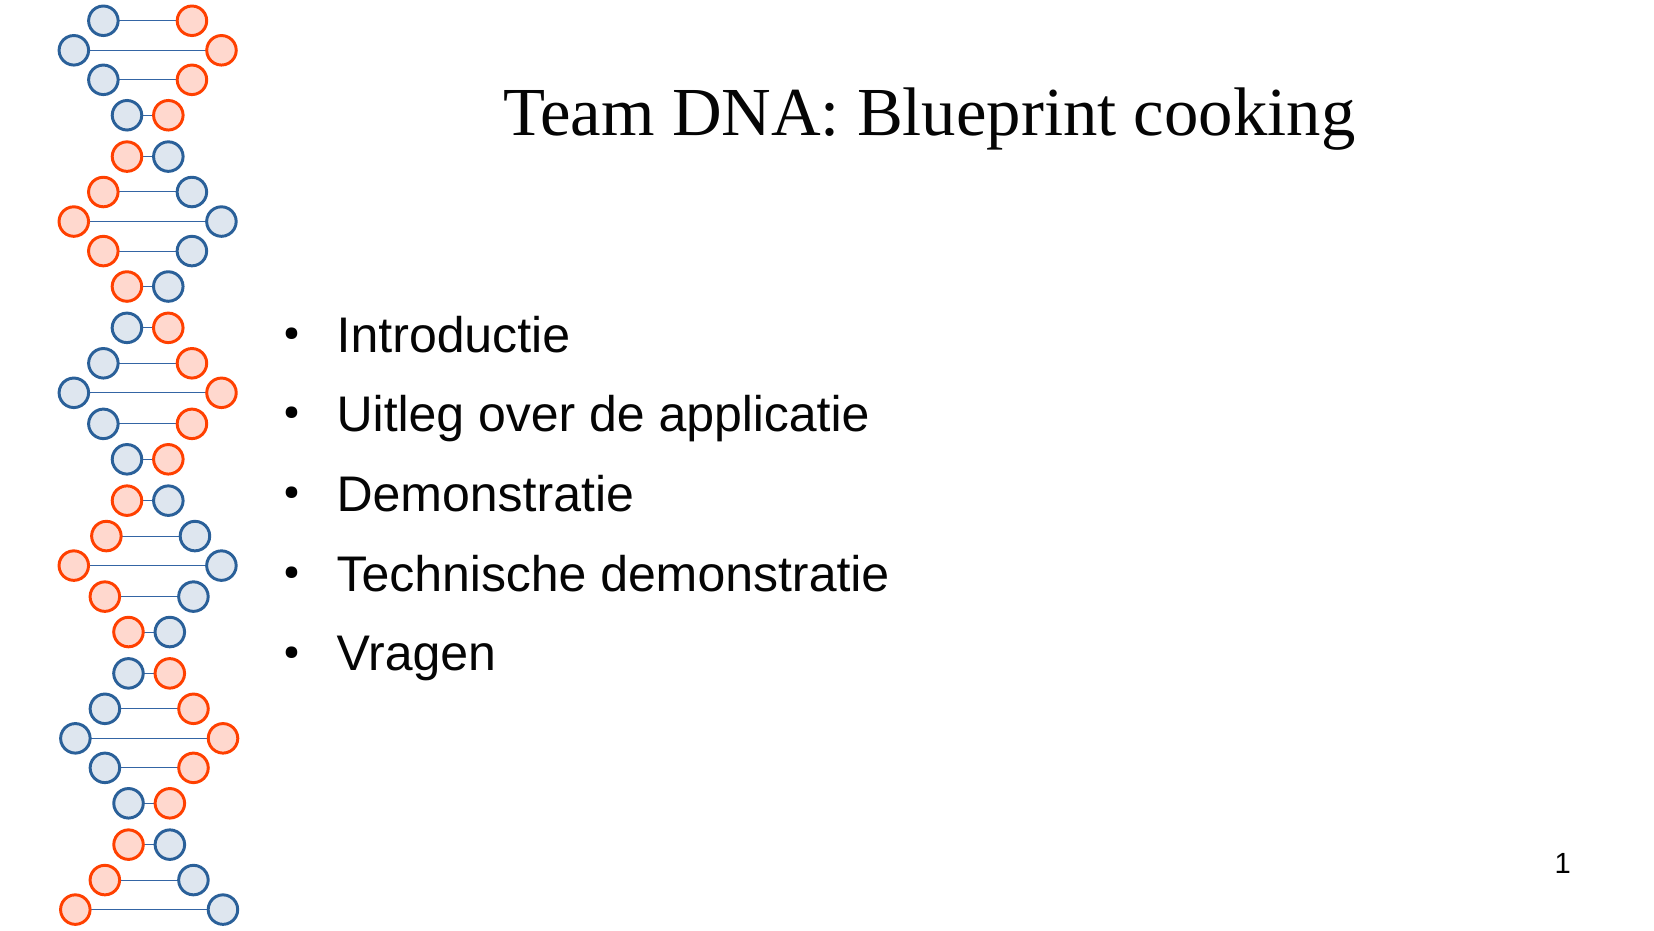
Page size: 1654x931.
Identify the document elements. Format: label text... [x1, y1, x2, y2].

list Introductie Uitleg over de applicatie Demonstratie Technische demonstratie Vragen [265, 224, 1595, 764]
title Team DNA: Blueprint cooking [265, 35, 1595, 189]
